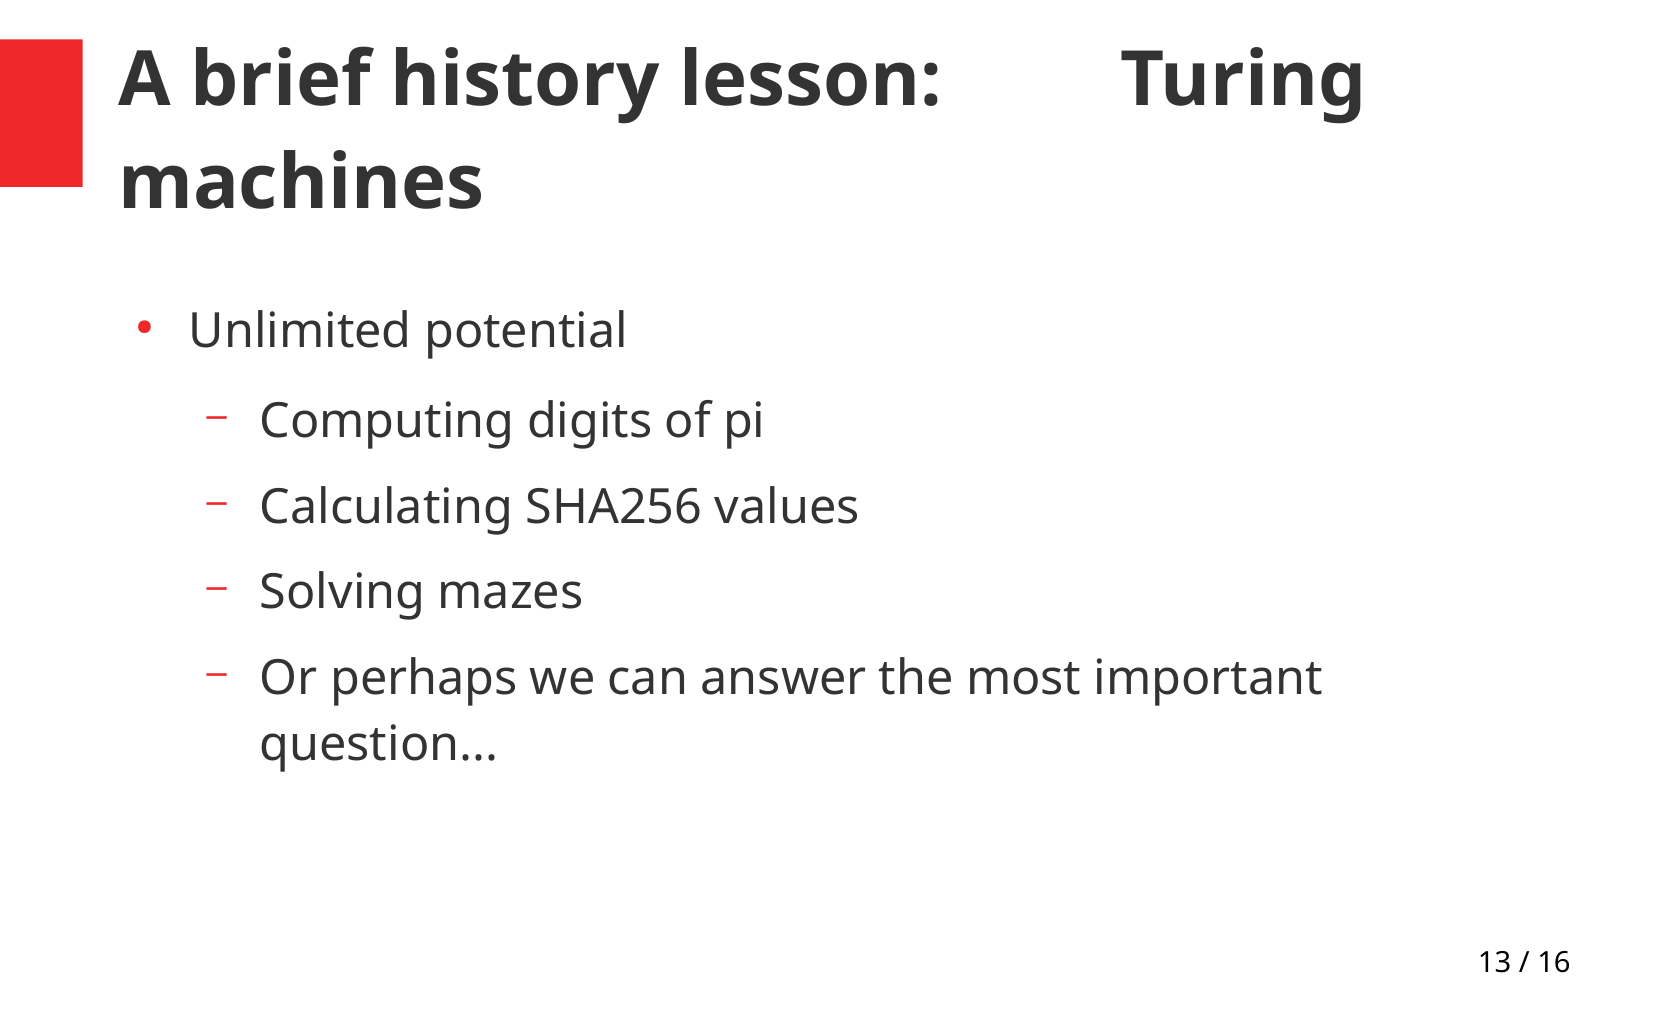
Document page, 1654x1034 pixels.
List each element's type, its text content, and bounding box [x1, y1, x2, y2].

title A brief history lesson: Turing machines [118, 38, 1571, 217]
list Unlimited potential Computing digits of pi Calculating SHA256 values Solving mazes Or perhaps we can answer the most important question... [118, 295, 1536, 895]
